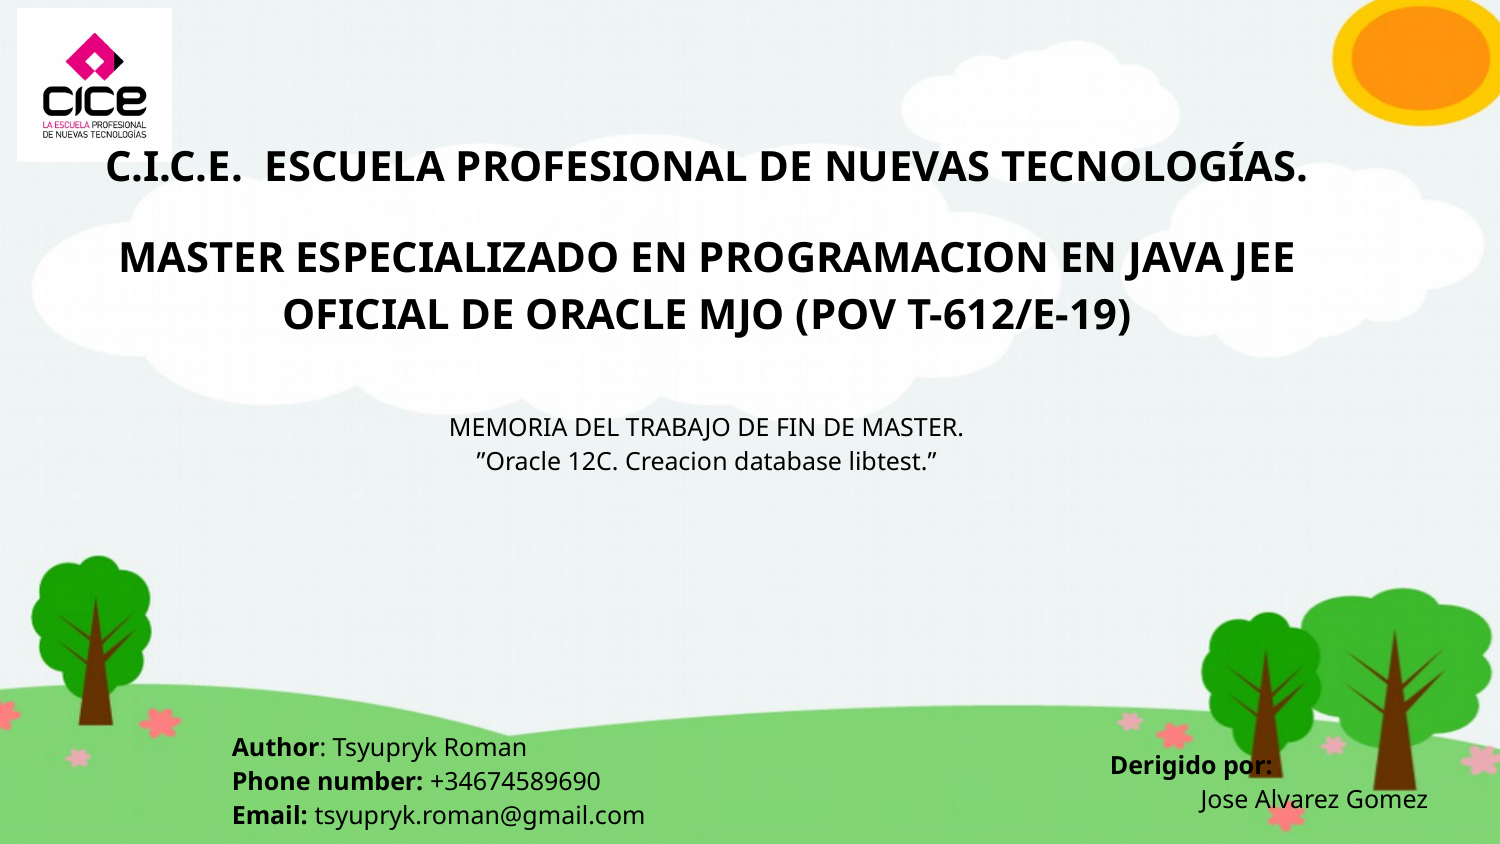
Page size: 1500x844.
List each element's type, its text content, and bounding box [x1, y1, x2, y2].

text_box Derigido por: Jose Alvarez Gomez [1095, 740, 1454, 811]
picture [0, 0, 1500, 844]
text_box Author: Tsyupryk Roman Phone number: +34674589690 Email: tsyupryk.roman@gmail.com [217, 722, 617, 821]
title C.I.C.E. ESCUELA PROFESIONAL DE NUEVAS TECNOLOGÍAS. MASTER ESPECIALIZADO EN PROGRAMACION EN JAVA JEE OFICIAL DE ORACLE MJO (POV T-612/E-19) MEMORIA DEL TRABAJO DE FIN DE MASTER. ”Oracle 12C. Creacion database libtest.” [42, 162, 1372, 520]
